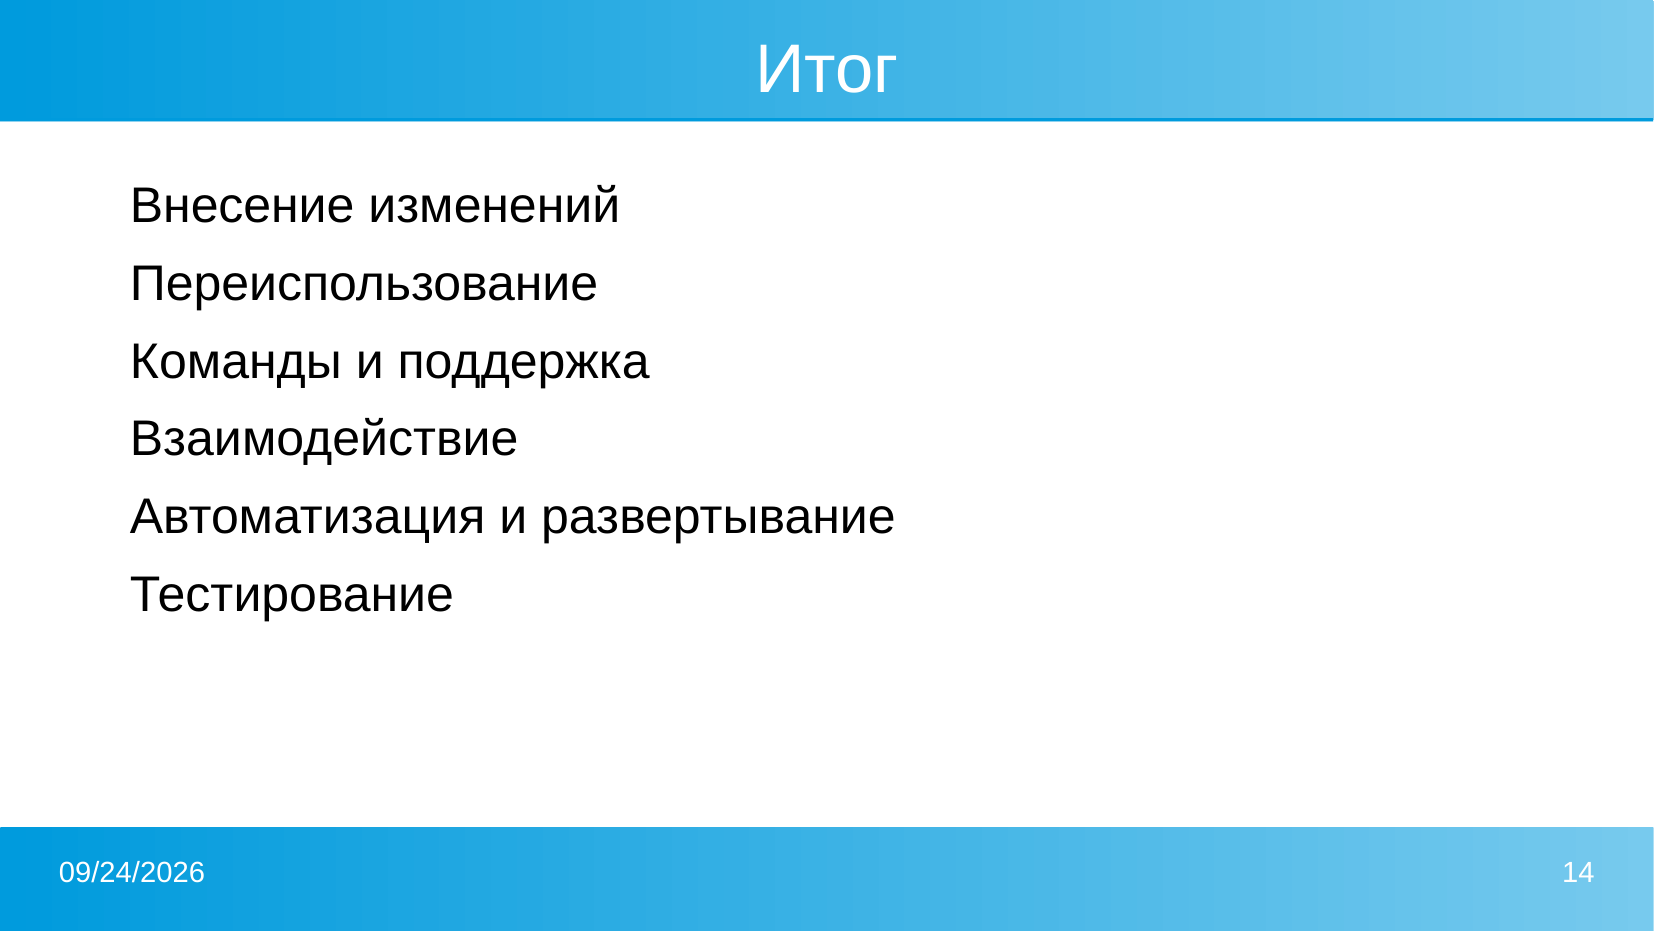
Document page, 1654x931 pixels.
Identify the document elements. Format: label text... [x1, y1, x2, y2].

list Внесение изменений Переиспользование Команды и поддержка Взаимодействие Автоматизация и развертывание Тестирование [59, 177, 1595, 768]
title Итог [59, 29, 1595, 108]
